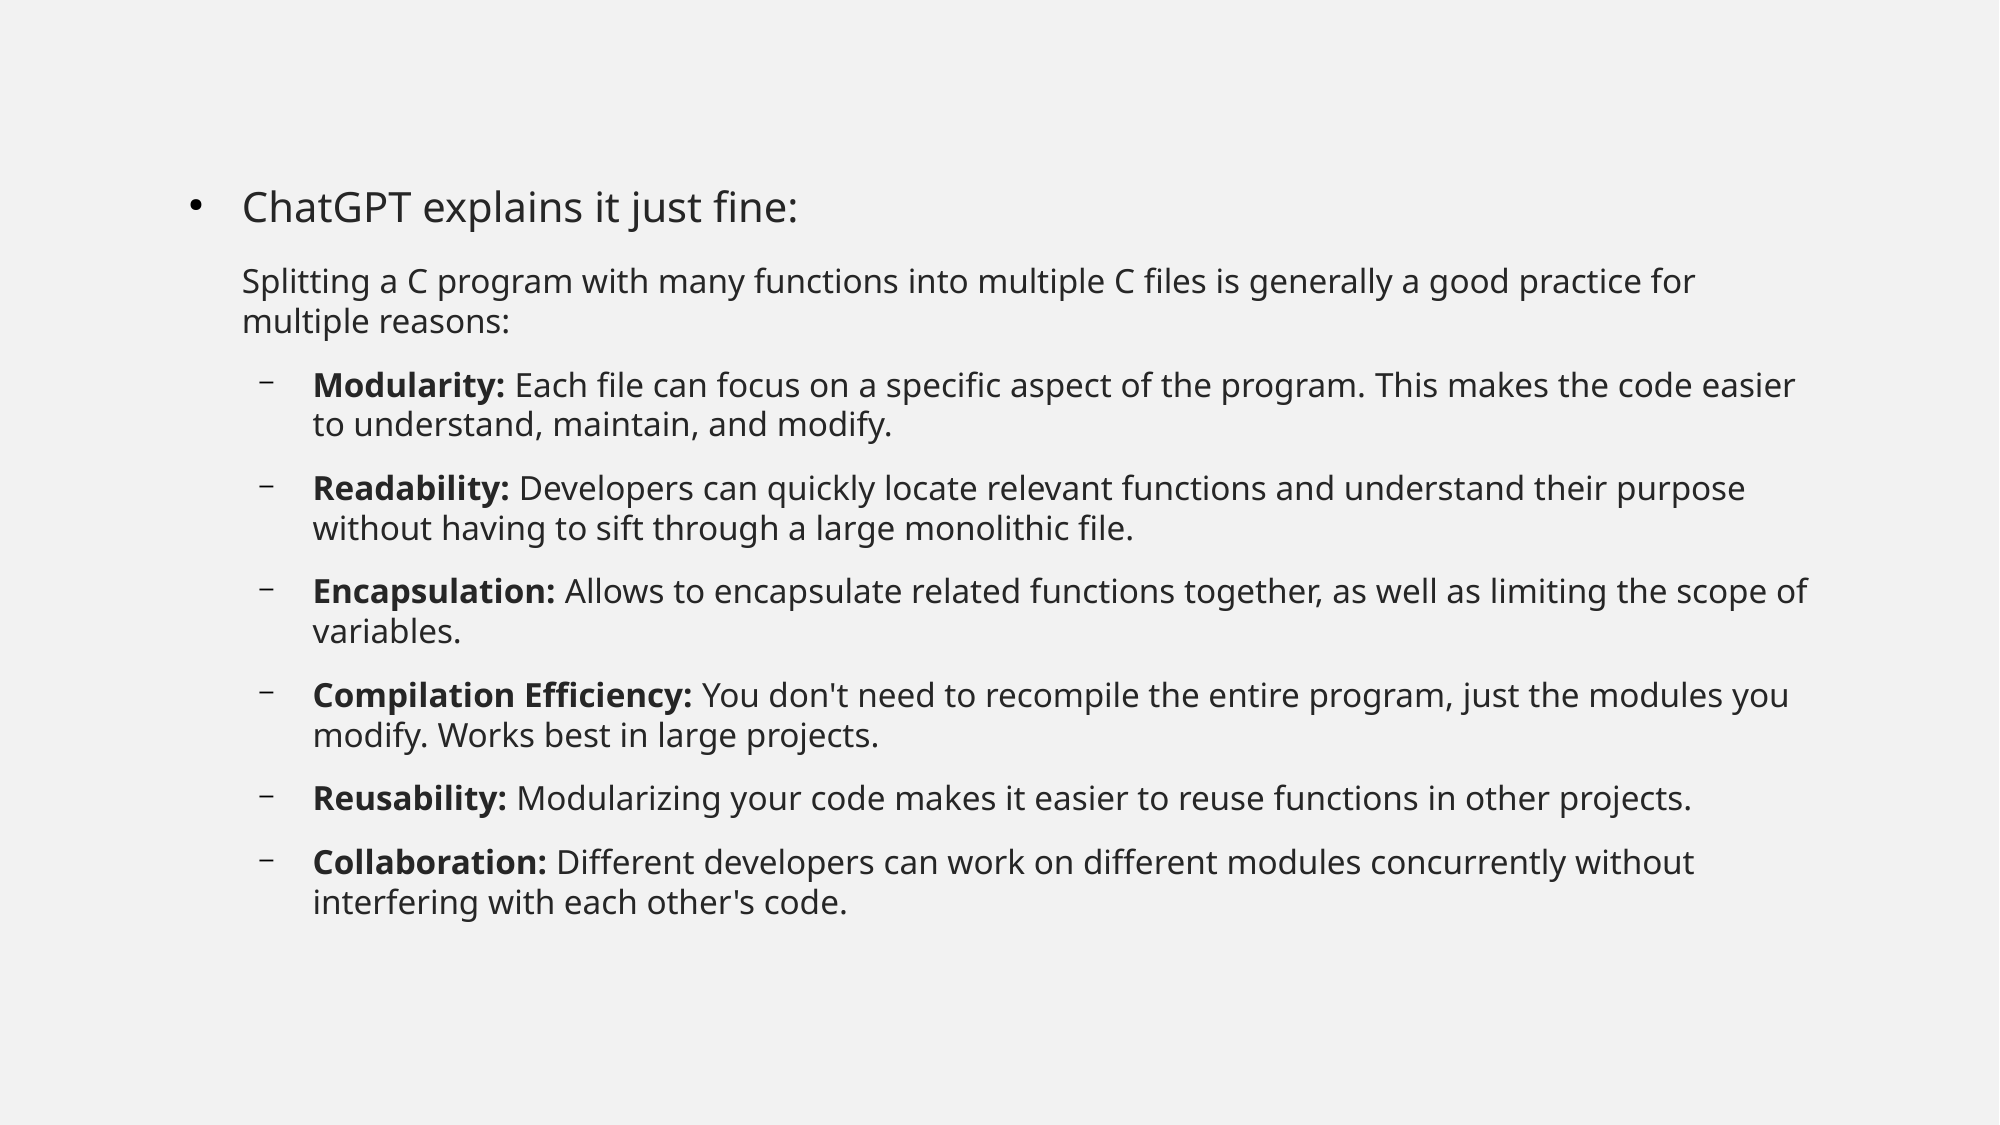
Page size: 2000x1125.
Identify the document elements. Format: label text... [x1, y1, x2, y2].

list ChatGPT explains it just fine: Splitting a C program with many functions into multiple C files is generally a good practice for multiple reasons: Modularity: Each file can focus on a specific aspect of the program. This makes the code easier to understand, maintain, and modify. Readability: Developers can quickly locate relevant functions and understand their purpose without having to sift through a large monolithic file. Encapsulation: Allows to encapsulate related functions together, as well as limiting the scope of variables. Compilation Efficiency: You don't need to recompile the entire program, just the modules you modify. Works best in large projects. Reusability: Modularizing your code makes it easier to reuse functions in other projects. Collaboration: Different developers can work on different modules concurrently without interfering with each other's code. [156, 173, 1844, 952]
